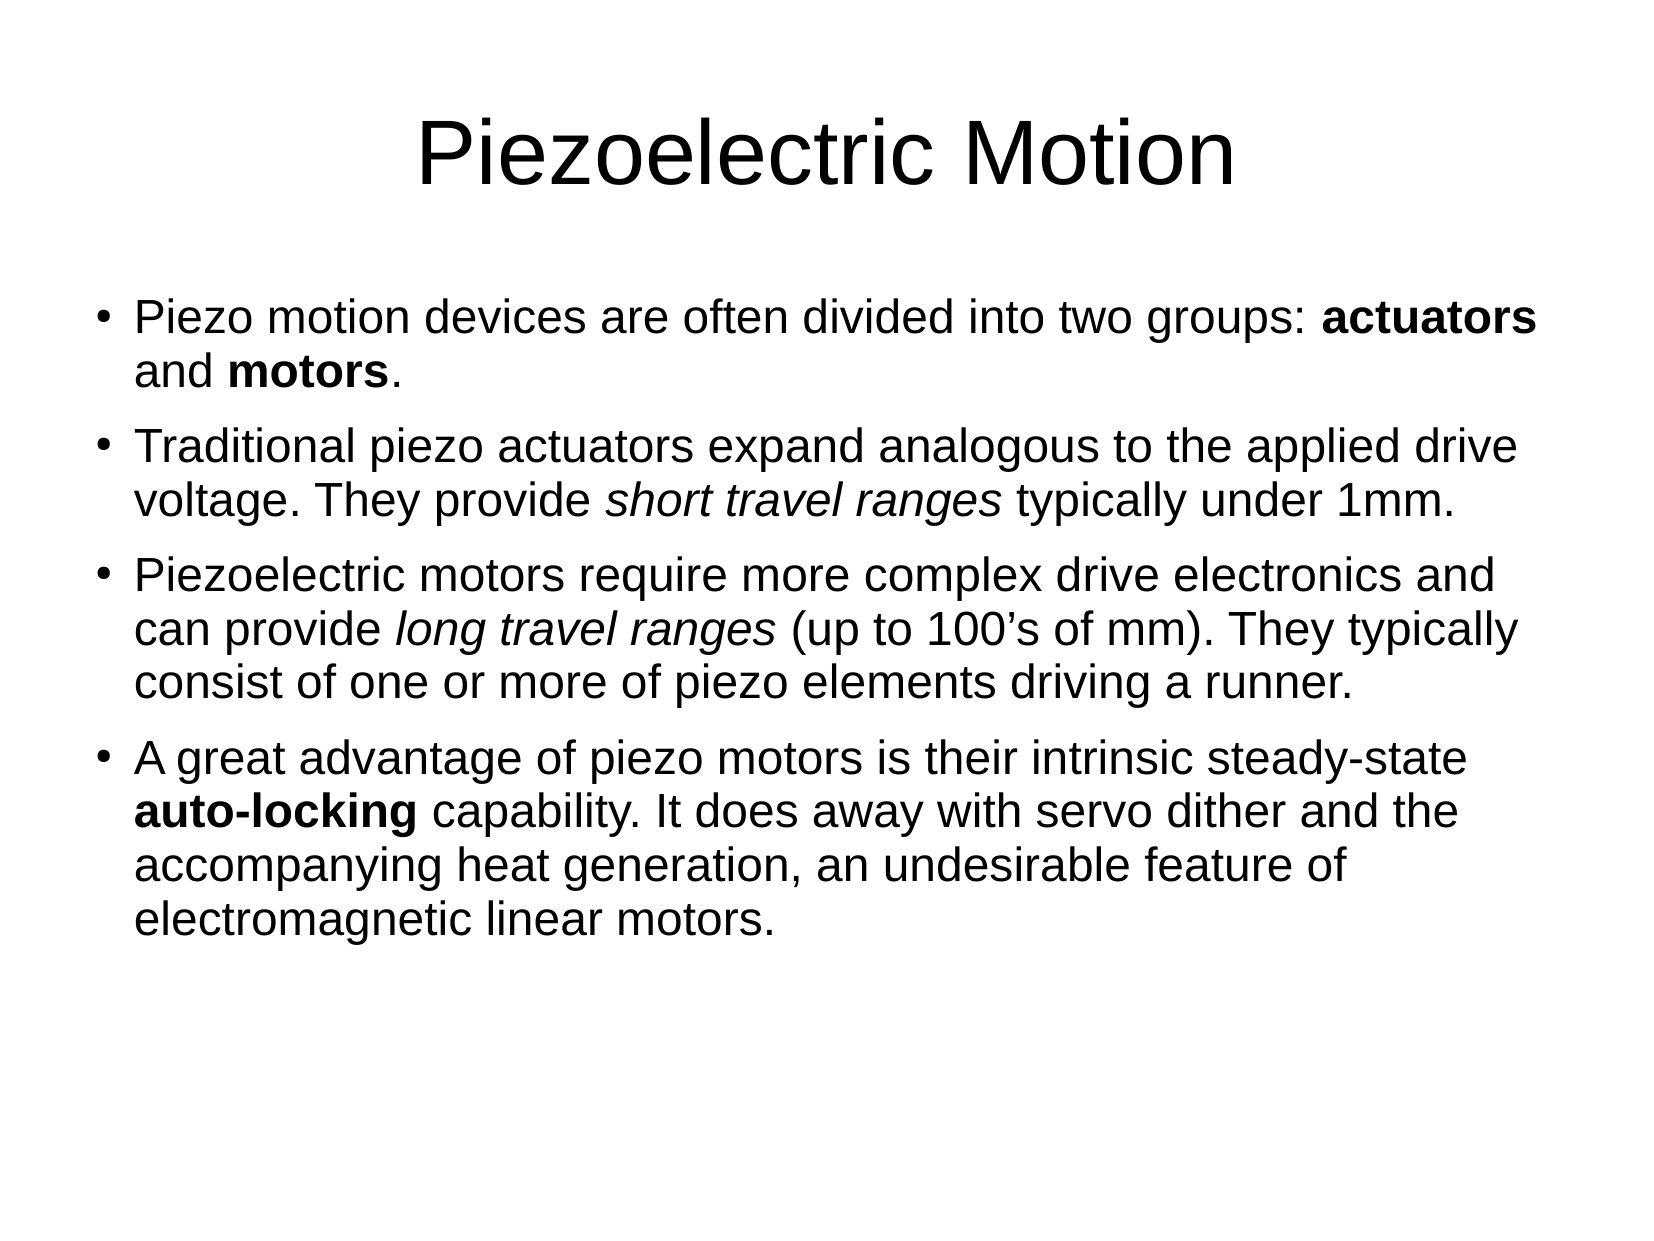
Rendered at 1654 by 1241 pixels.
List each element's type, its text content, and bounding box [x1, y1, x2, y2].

title Piezoelectric Motion [82, 49, 1571, 257]
list Piezo motion devices are often divided into two groups: actuators and motors. Traditional piezo actuators expand analogous to the applied drive voltage. They provide short travel ranges typically under 1mm. Piezoelectric motors require more complex drive electronics and can provide long travel ranges (up to 100’s of mm). They typically consist of one or more of piezo elements driving a runner. A great advantage of piezo motors is their intrinsic steady-state auto-locking capability. It does away with servo dither and the accompanying heat generation, an undesirable feature of electromagnetic linear motors. [82, 290, 1571, 1010]
